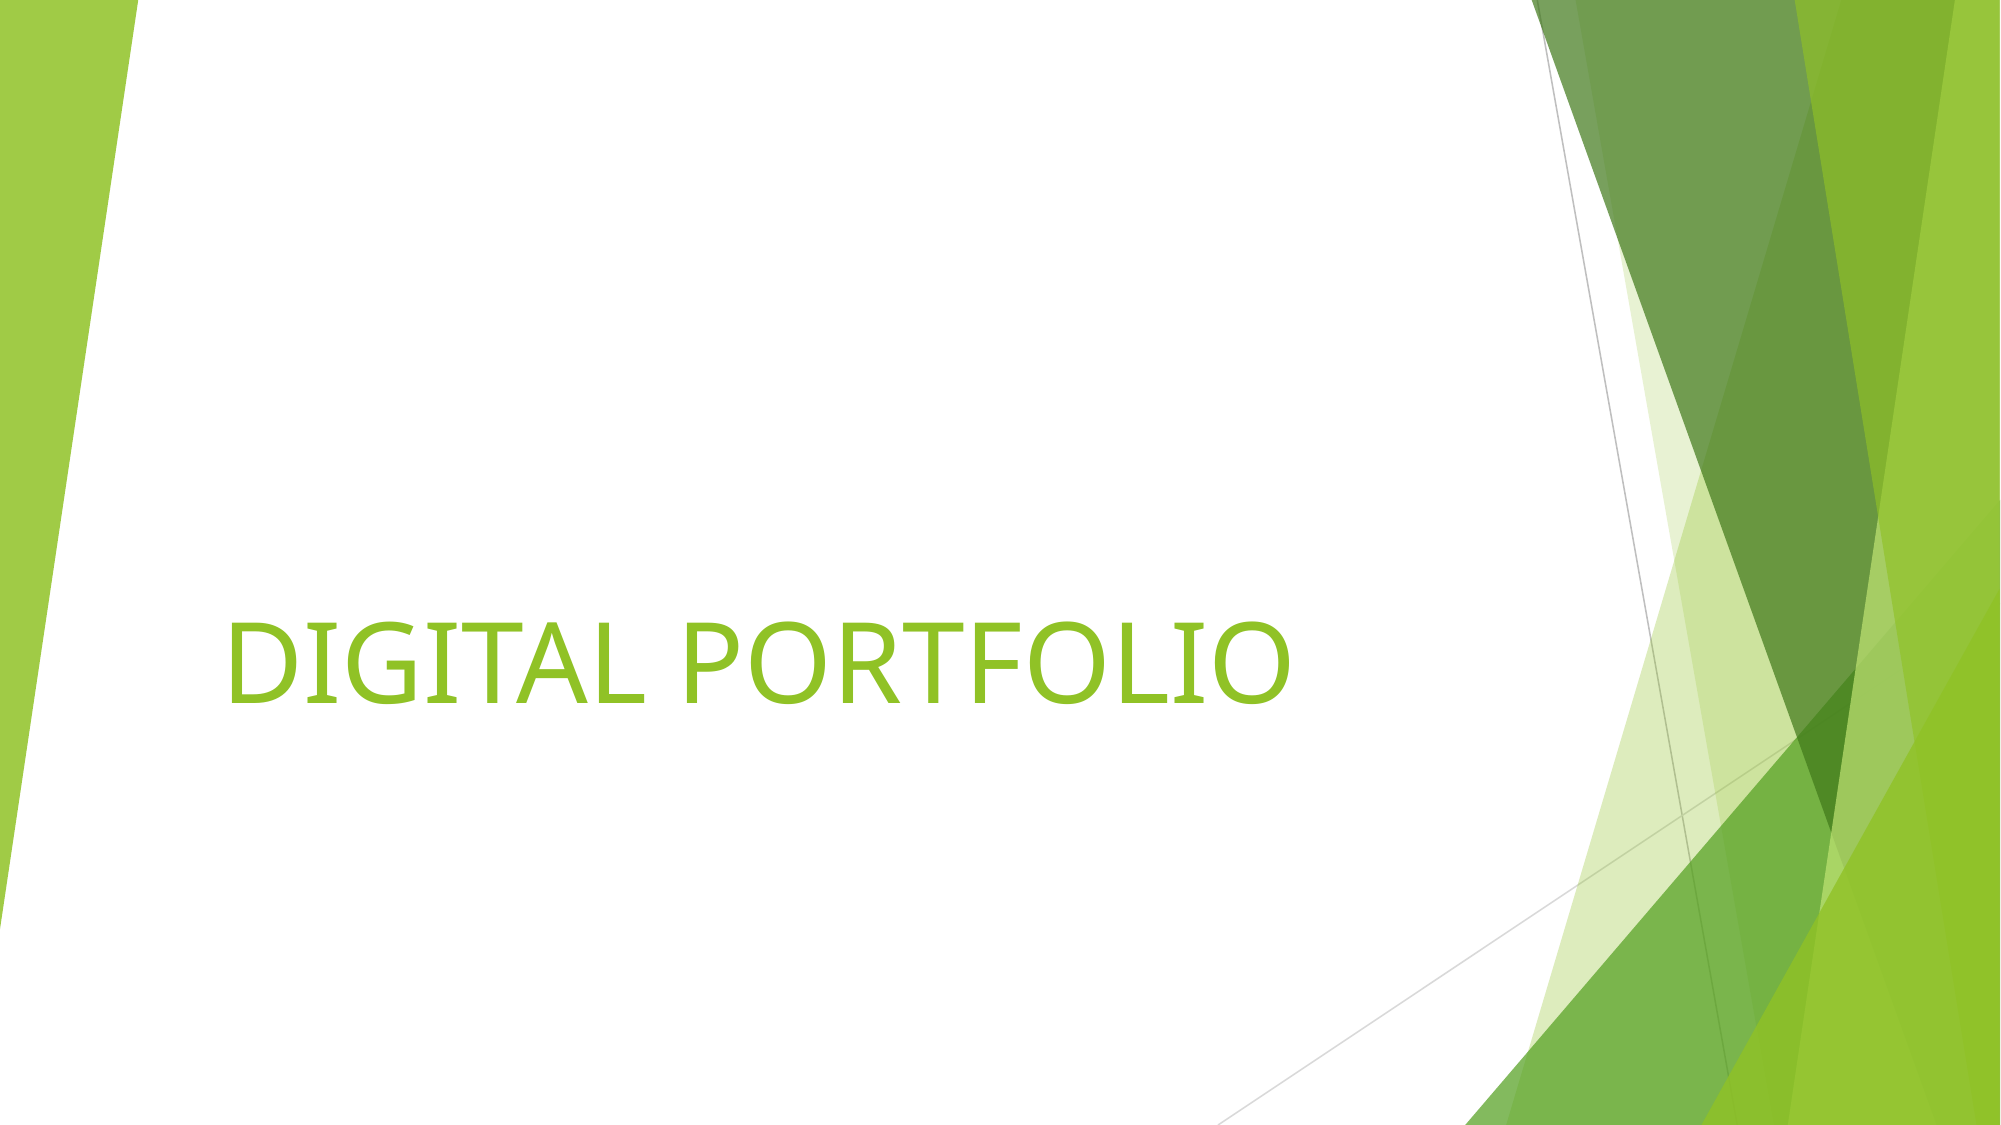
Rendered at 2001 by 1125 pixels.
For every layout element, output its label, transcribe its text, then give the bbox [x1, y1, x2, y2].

title DIGITAL PORTFOLIO [206, 584, 1382, 665]
